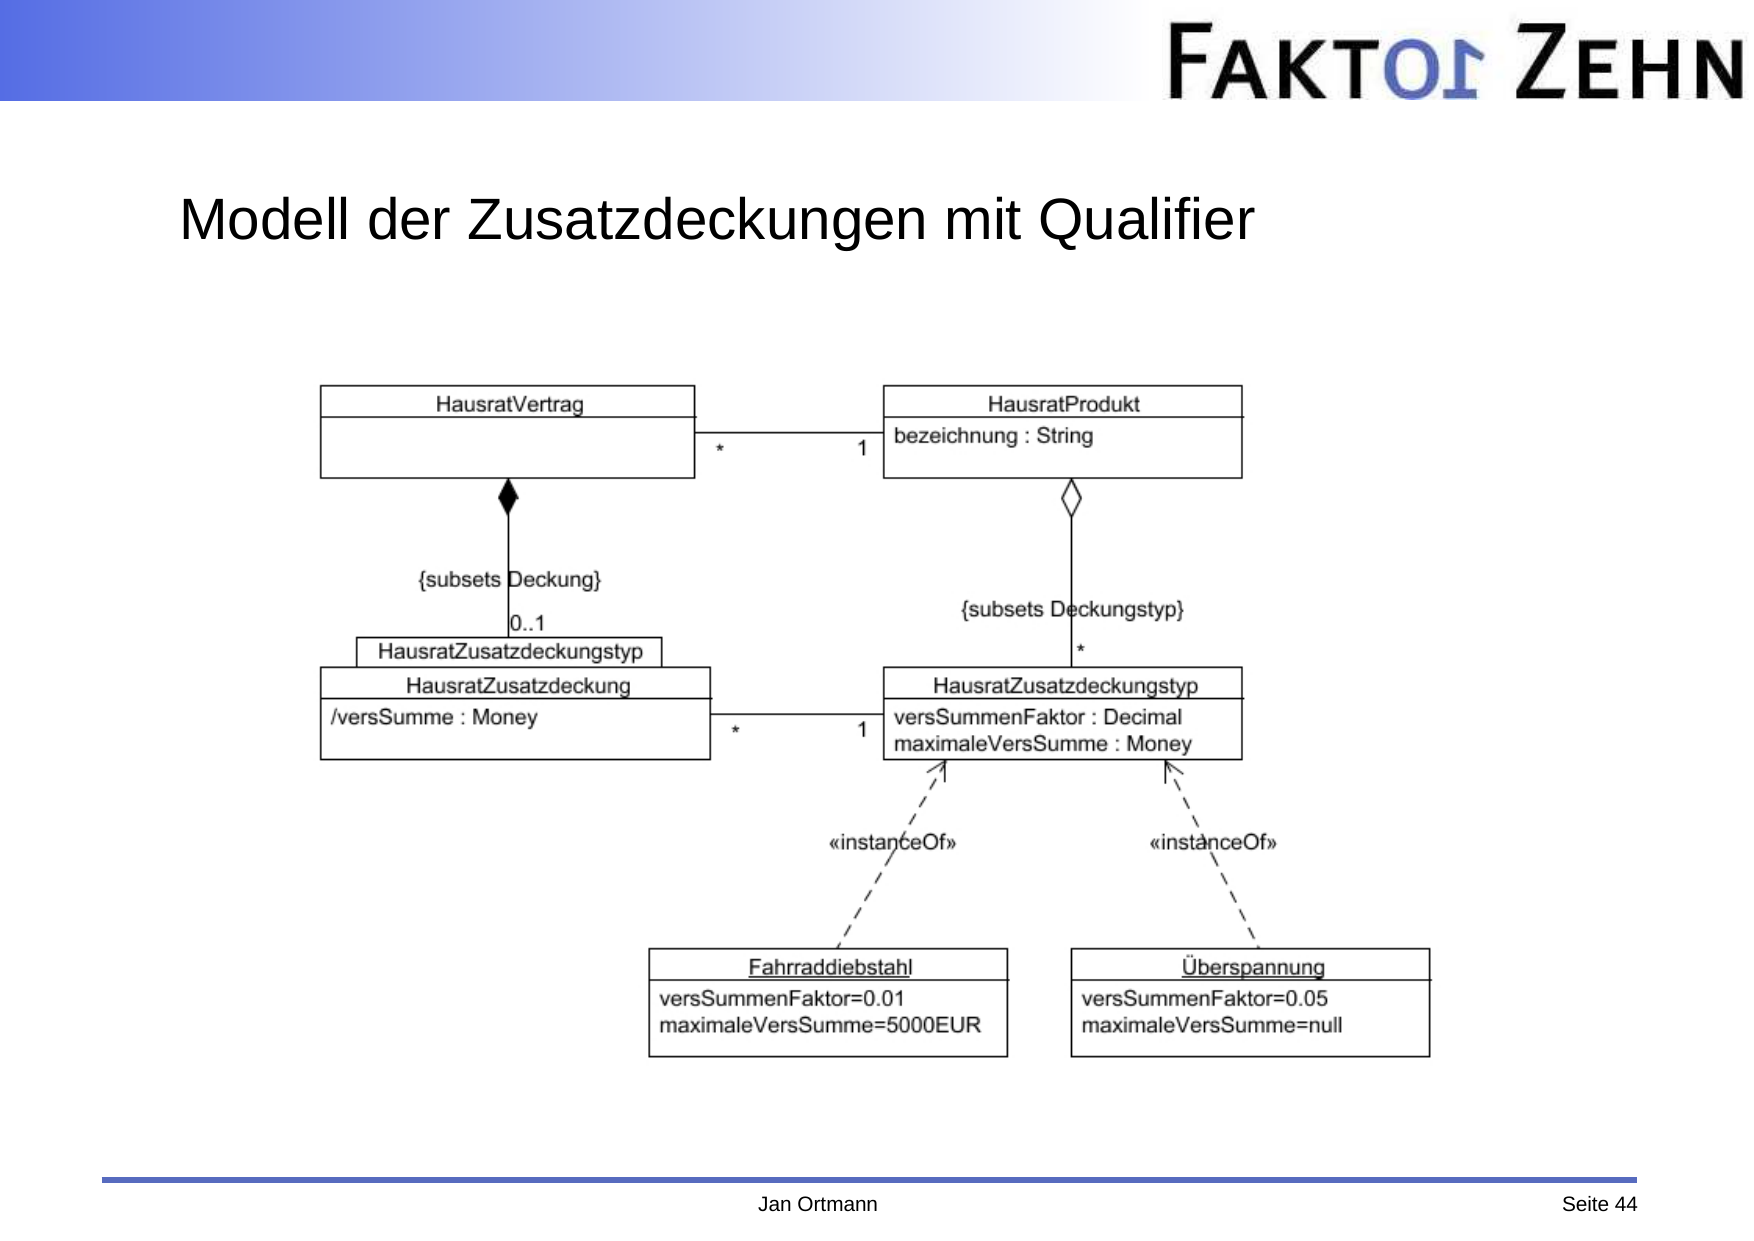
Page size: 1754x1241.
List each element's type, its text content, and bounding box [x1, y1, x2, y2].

title Modell der Zusatzdeckungen mit Qualifier [179, 142, 1576, 296]
picture [289, 354, 1462, 1089]
picture [1162, 7, 1752, 100]
